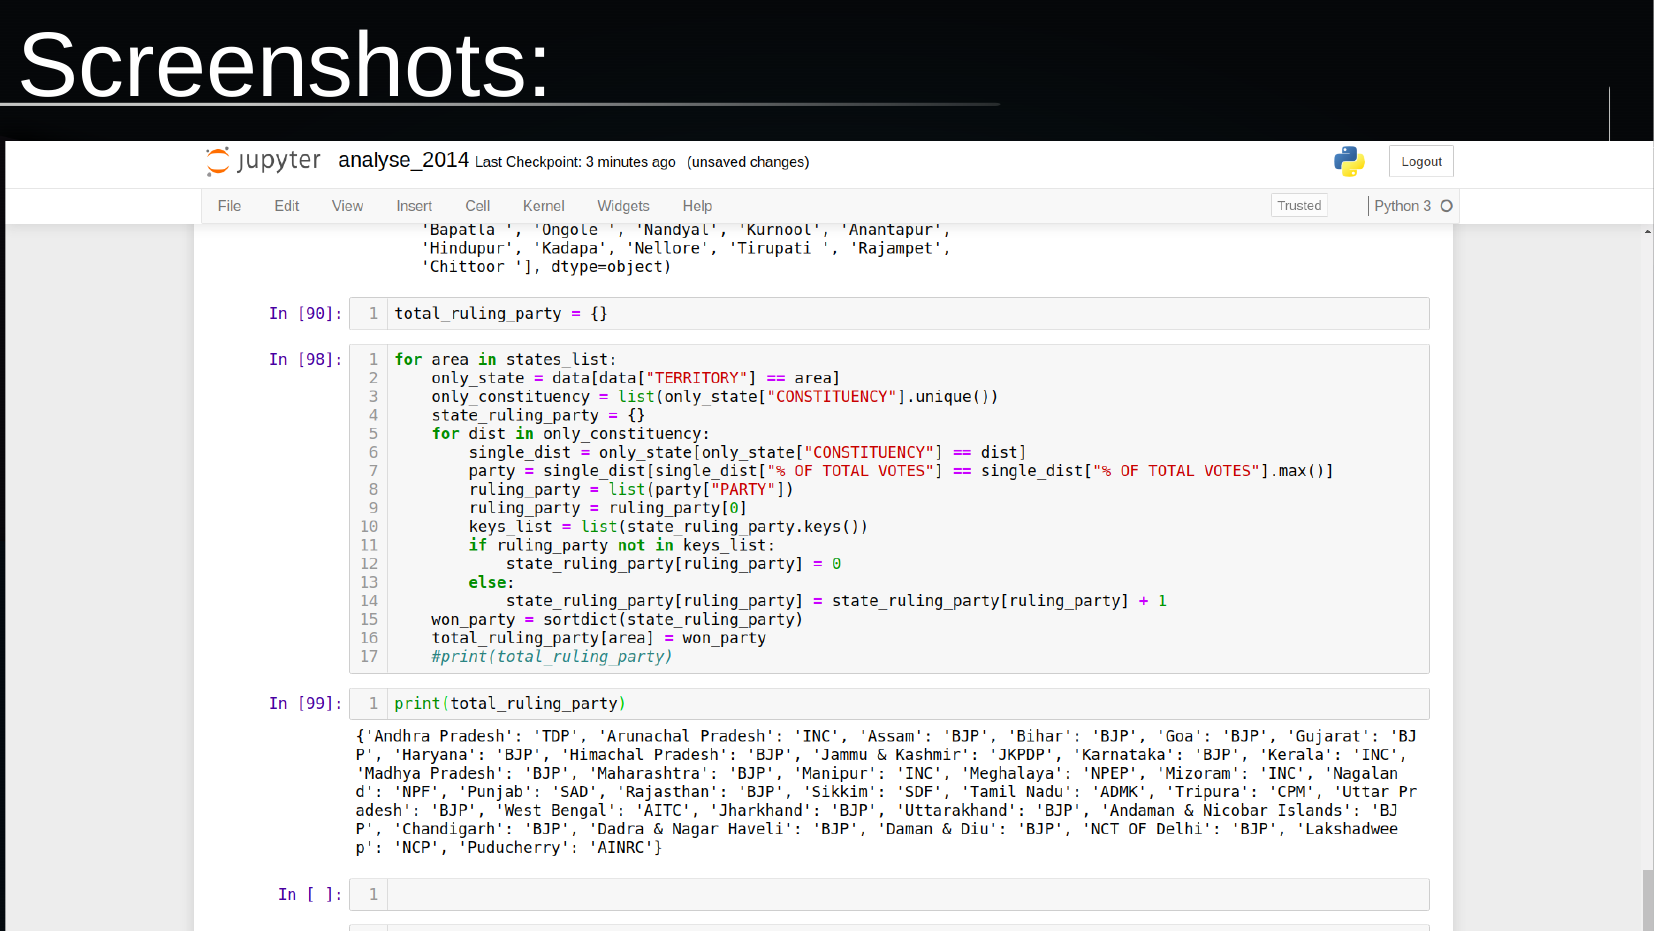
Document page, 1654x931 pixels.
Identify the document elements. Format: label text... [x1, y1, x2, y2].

title Screenshots: [17, 11, 1583, 119]
picture [0, 0, 1654, 931]
